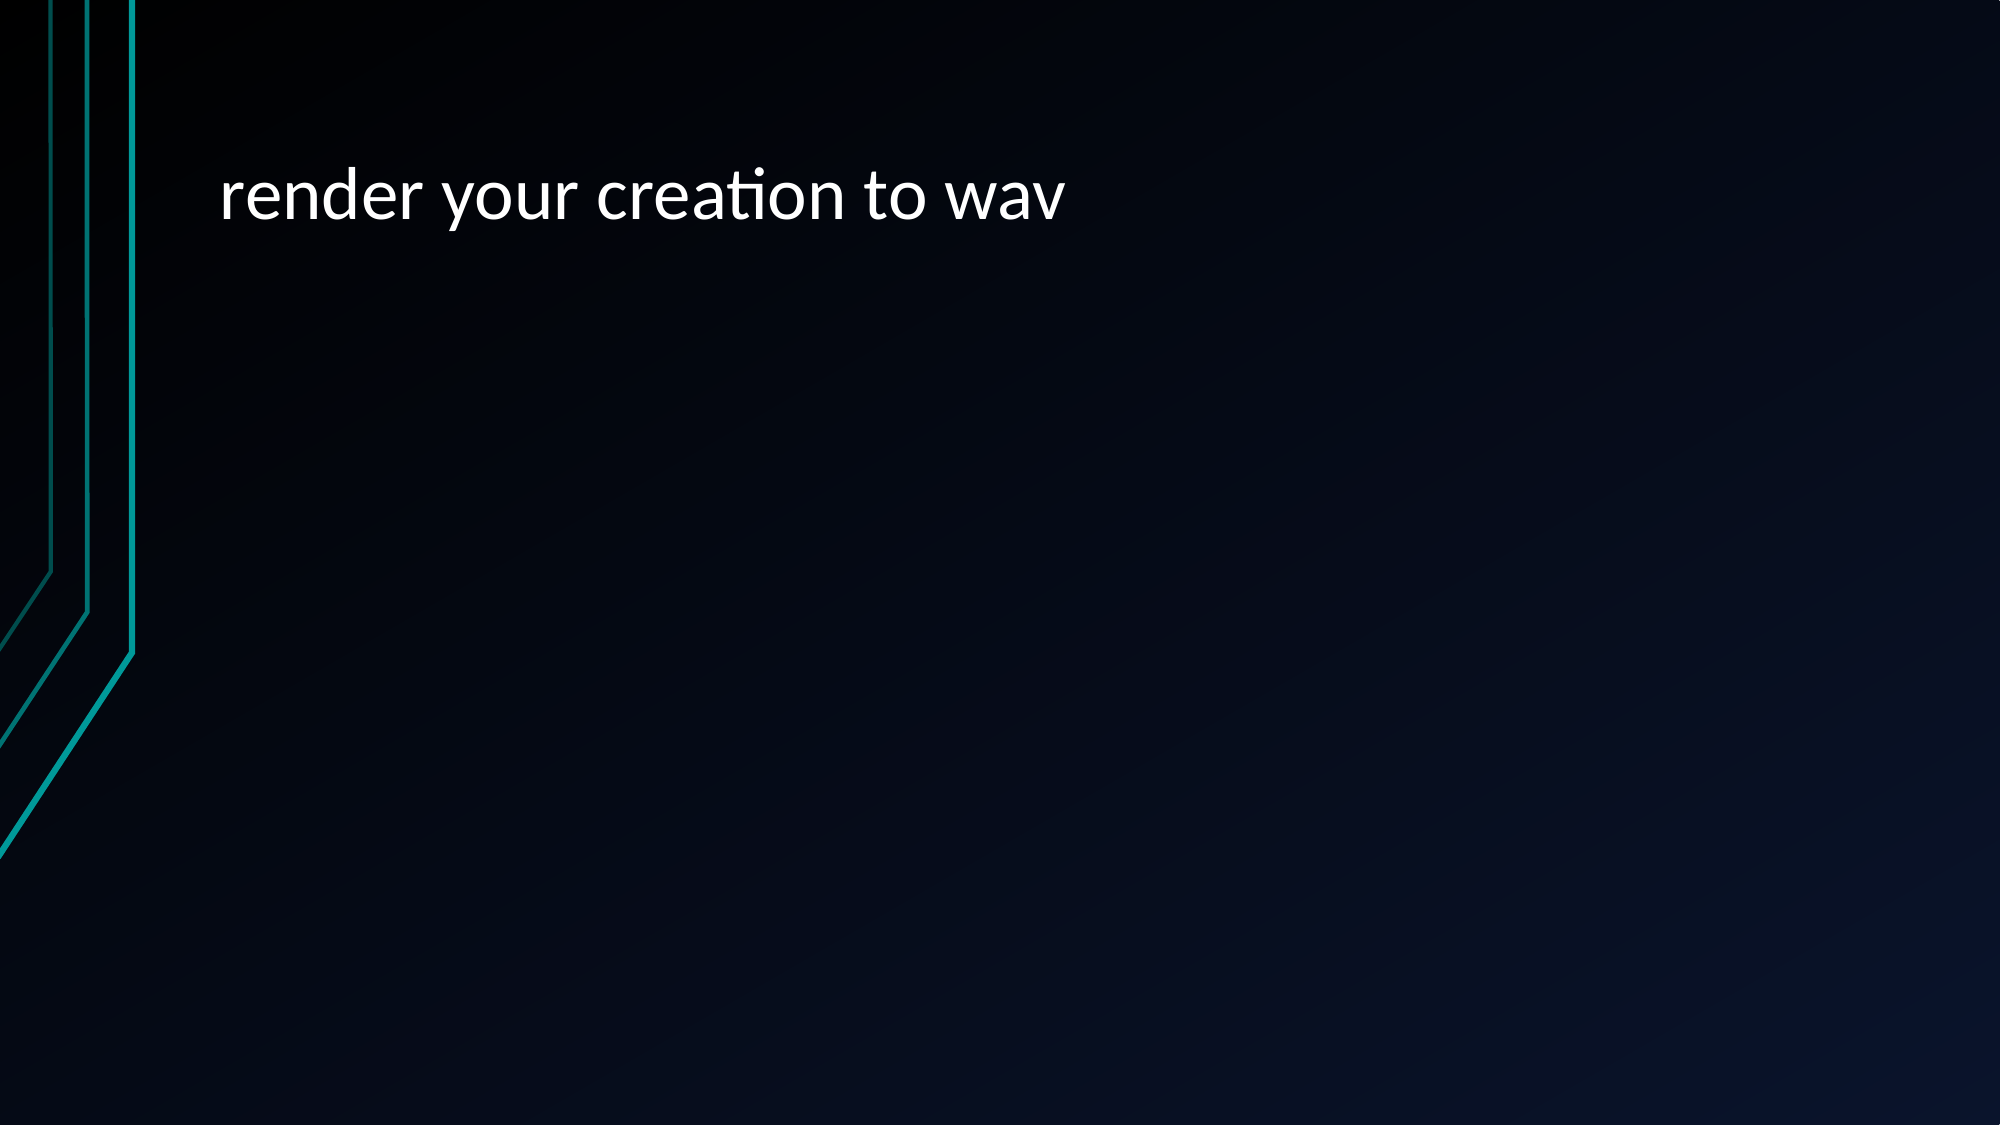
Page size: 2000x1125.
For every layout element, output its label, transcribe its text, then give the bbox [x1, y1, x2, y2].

title render your creation to wav [199, 45, 1900, 246]
